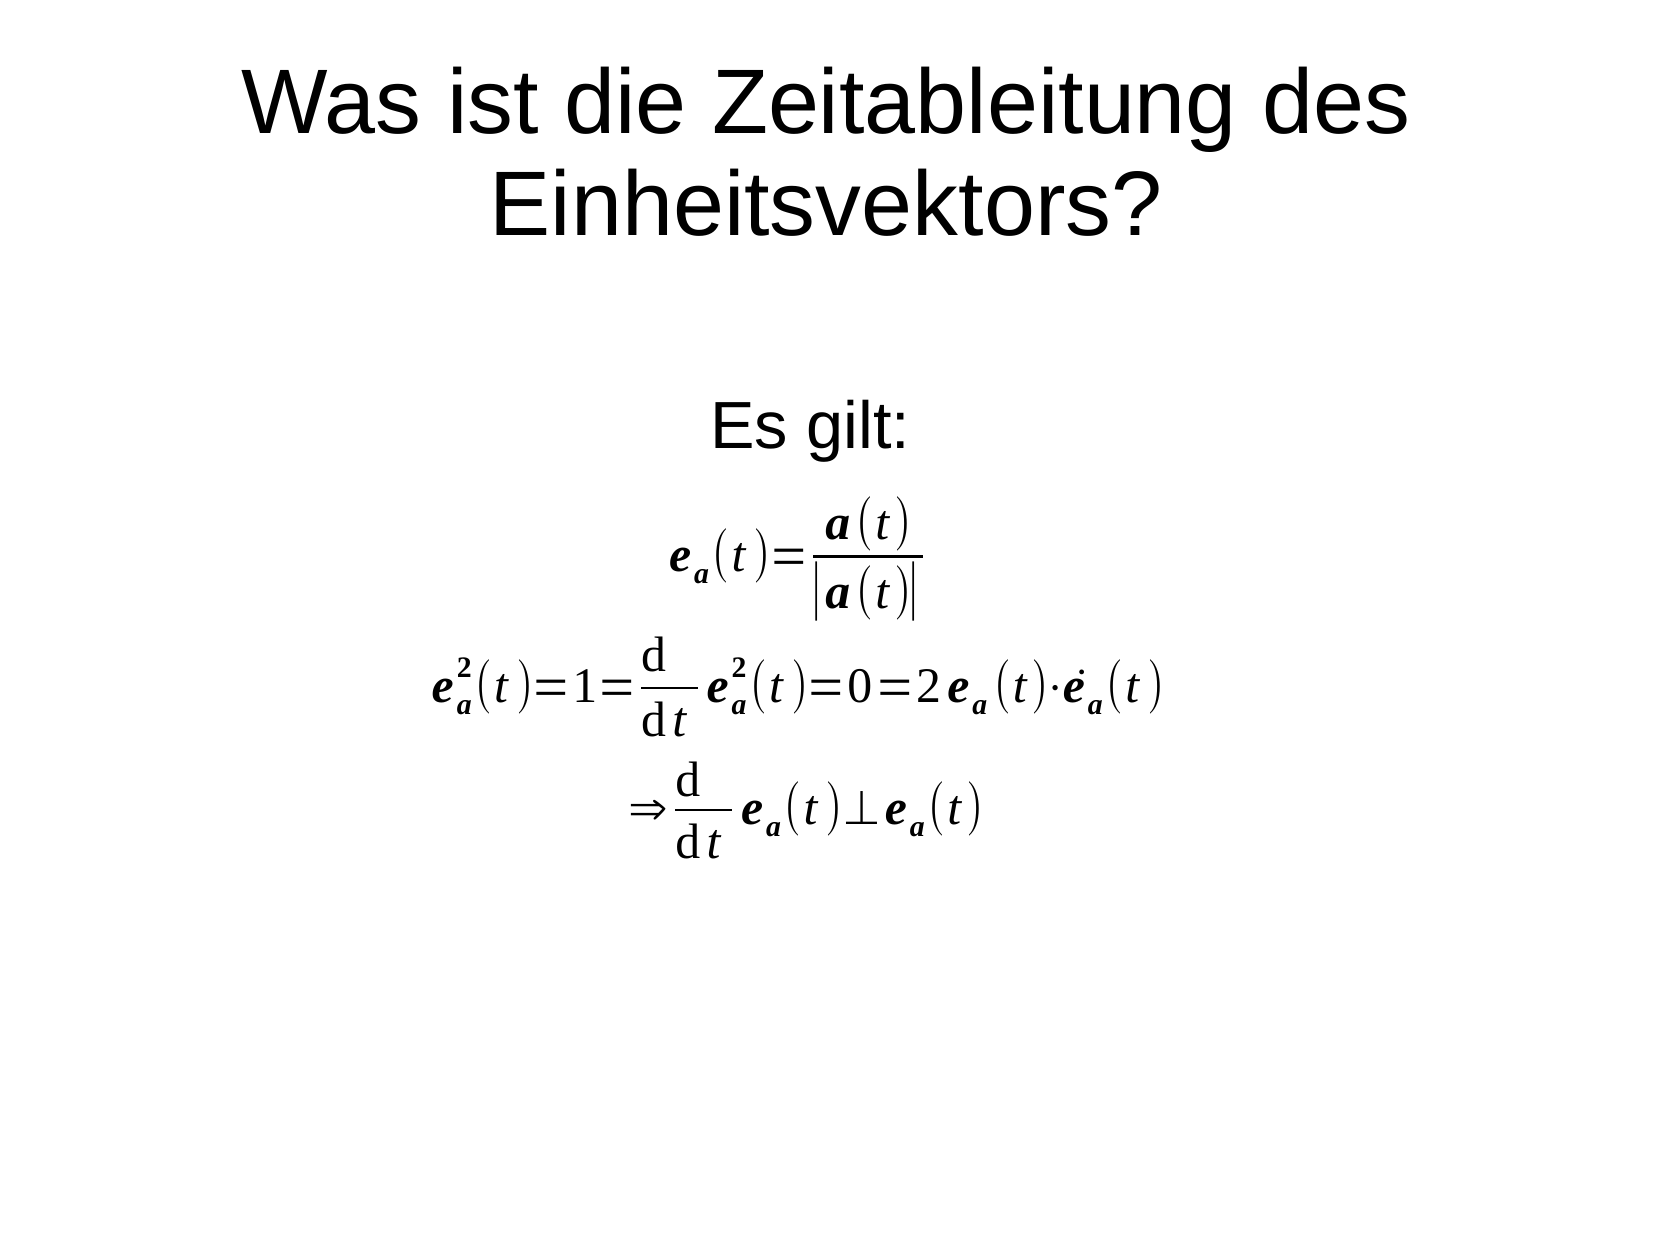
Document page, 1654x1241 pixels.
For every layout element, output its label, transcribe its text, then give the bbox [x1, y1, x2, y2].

title Was ist die Zeitableitung des Einheitsvektors? [82, 49, 1571, 257]
chart [419, 496, 1176, 872]
subtitle Es gilt: [82, 290, 1538, 1010]
